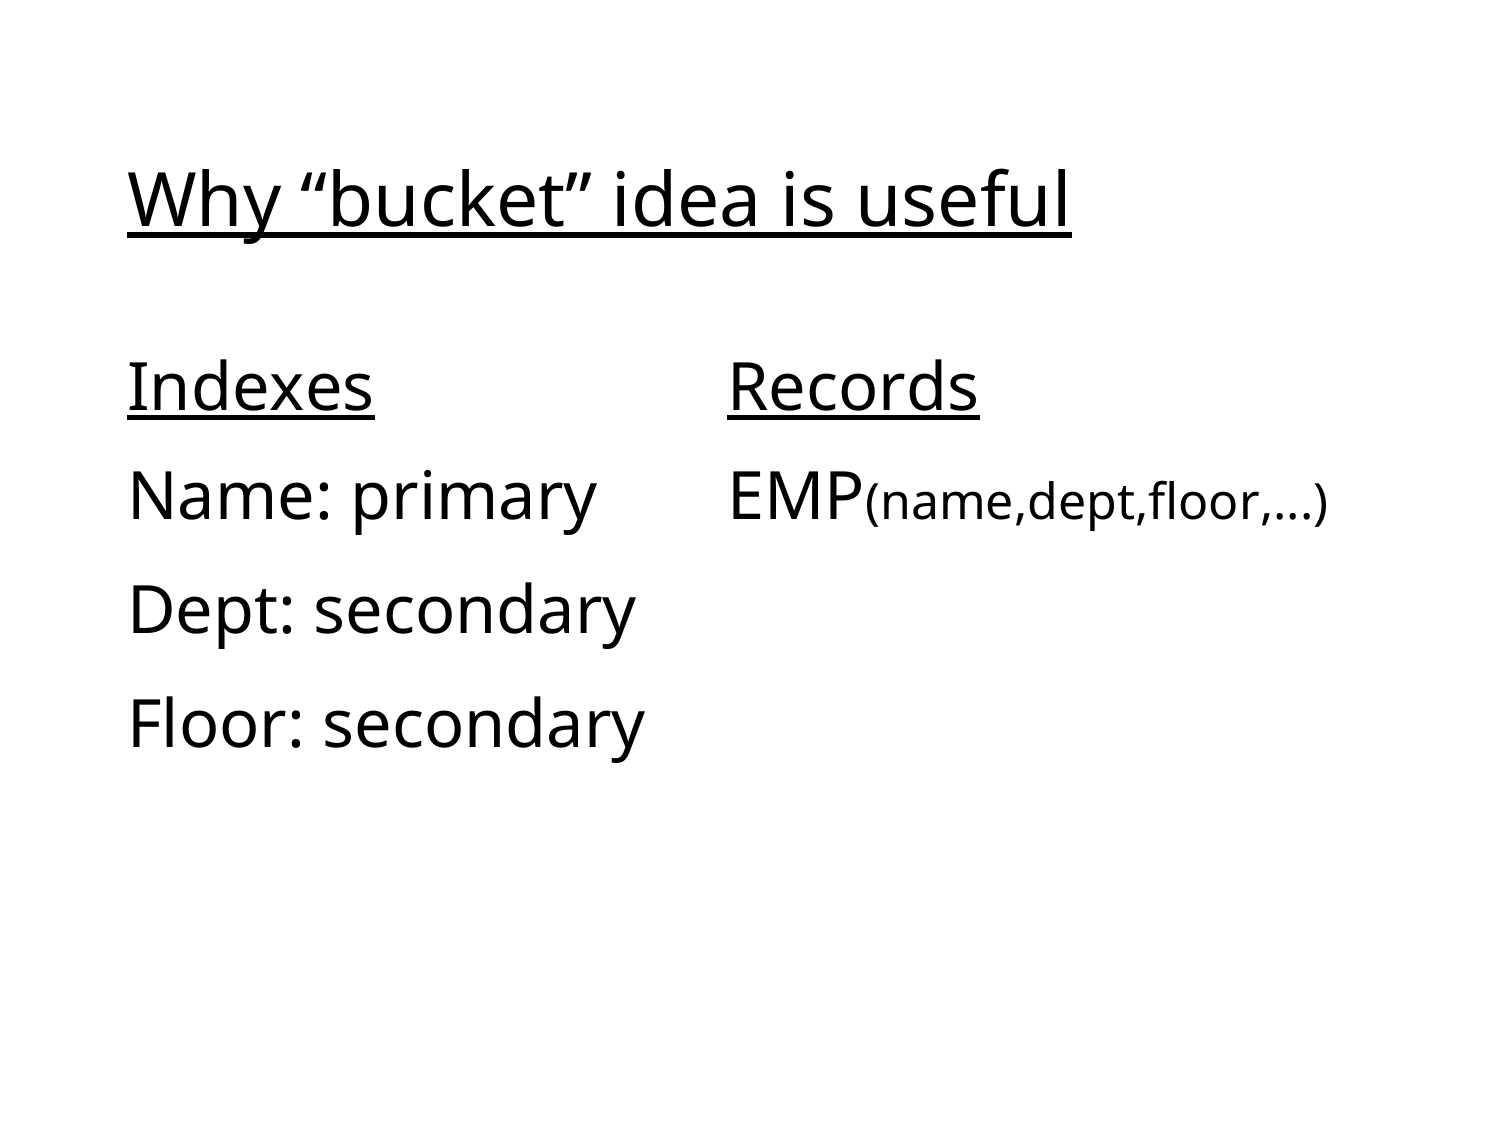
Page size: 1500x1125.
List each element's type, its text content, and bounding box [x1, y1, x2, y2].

title Why “bucket” idea is useful [112, 99, 1388, 288]
list Indexes Records Name: primary EMP(name,dept,floor,...) Dept: secondary Floor: secondary [112, 324, 1388, 1000]
